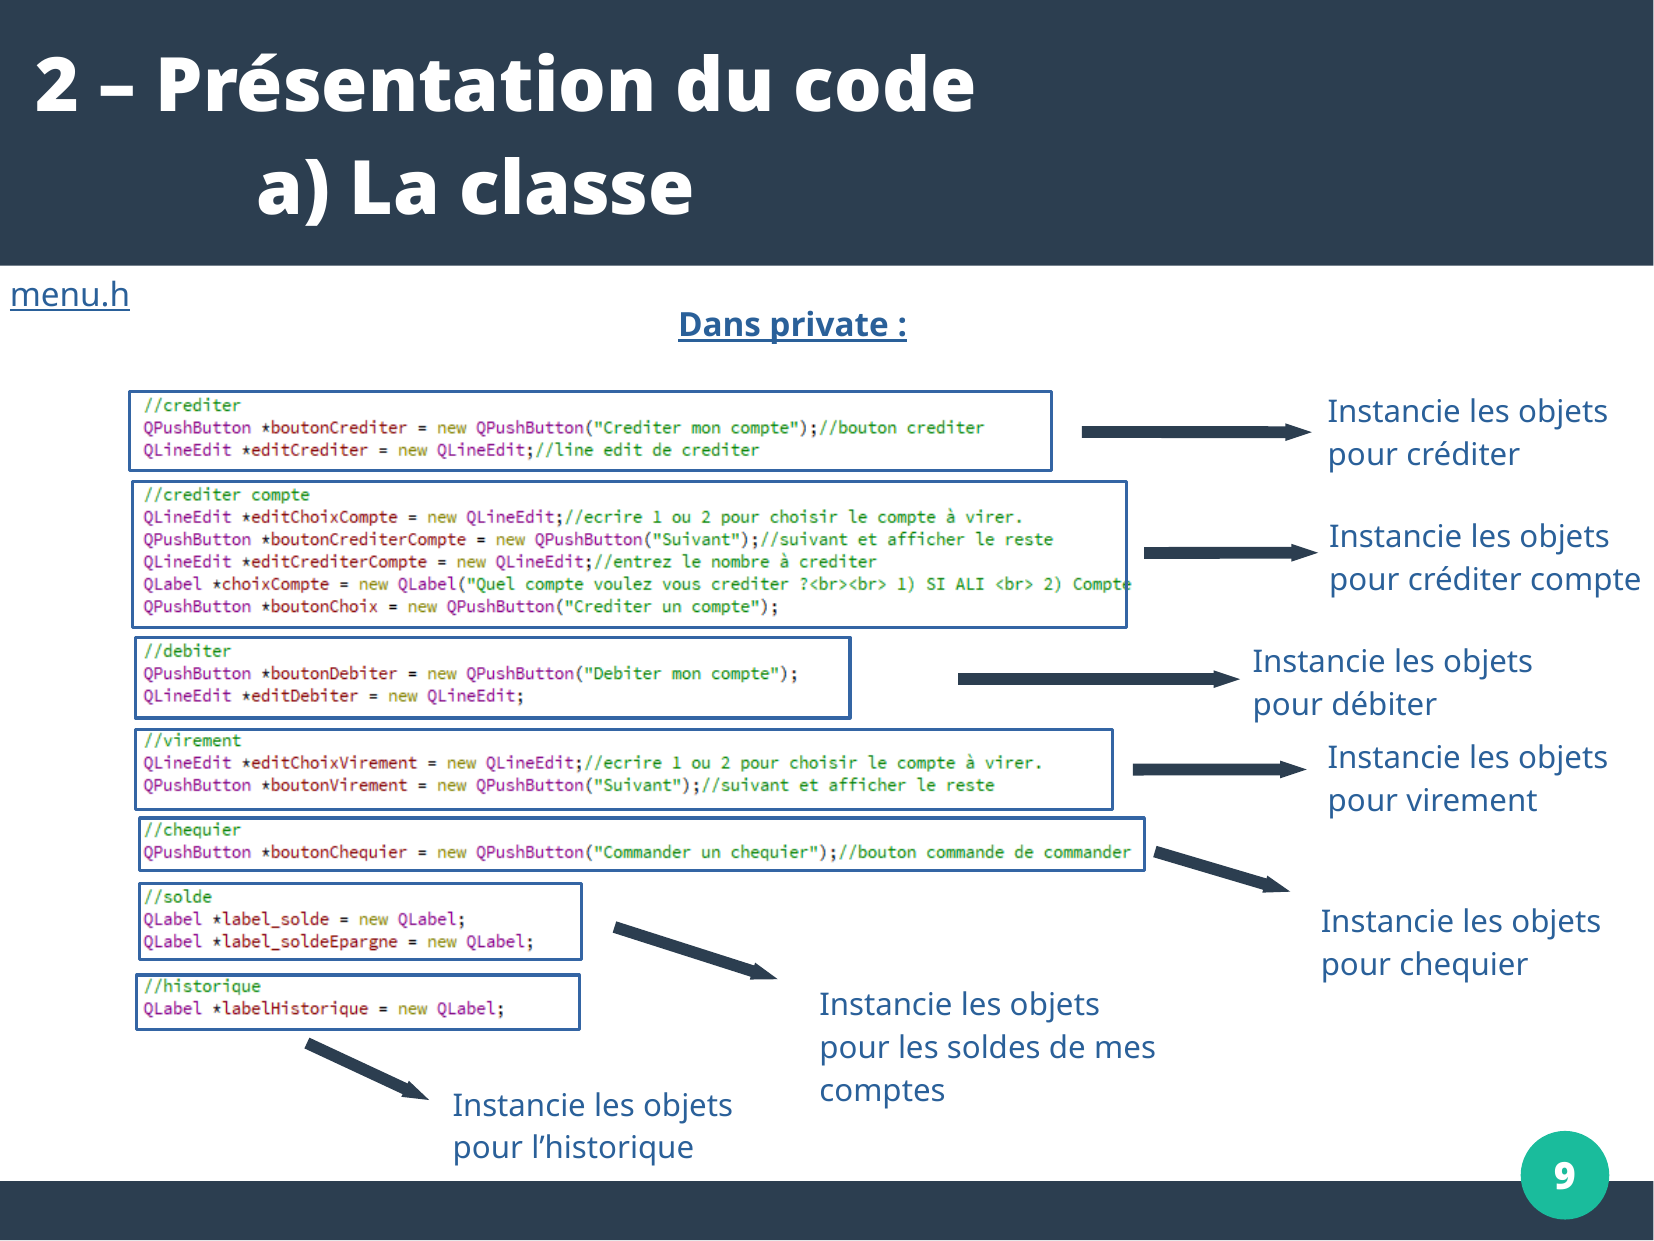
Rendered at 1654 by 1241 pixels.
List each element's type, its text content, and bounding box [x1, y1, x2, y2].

text_box [135, 729, 1113, 810]
text_box Instancie les objets pour créditer [1312, 381, 1654, 476]
text_box menu.h [0, 263, 210, 362]
text_box [135, 637, 850, 719]
title 2 – Présentation du code a) La classe [35, 39, 1571, 229]
text_box [129, 391, 1052, 471]
text_box Instancie les objets pour débiter [1237, 631, 1654, 726]
text_box [136, 975, 580, 1030]
text_box [139, 883, 582, 960]
text_box Instancie les objets pour créditer compte [1314, 506, 1654, 601]
text_box Instancie les objets pour les soldes de mes comptes [804, 975, 1277, 1108]
text_box Instancie les objets pour chequier [1306, 891, 1654, 986]
text_box Instancie les objets pour virement [1312, 727, 1654, 822]
text_box [139, 818, 1145, 871]
text_box [132, 481, 1127, 628]
picture [138, 392, 1137, 1028]
text_box Instancie les objets pour l’historique [438, 1075, 910, 1208]
text_box Dans private : [663, 294, 1089, 393]
